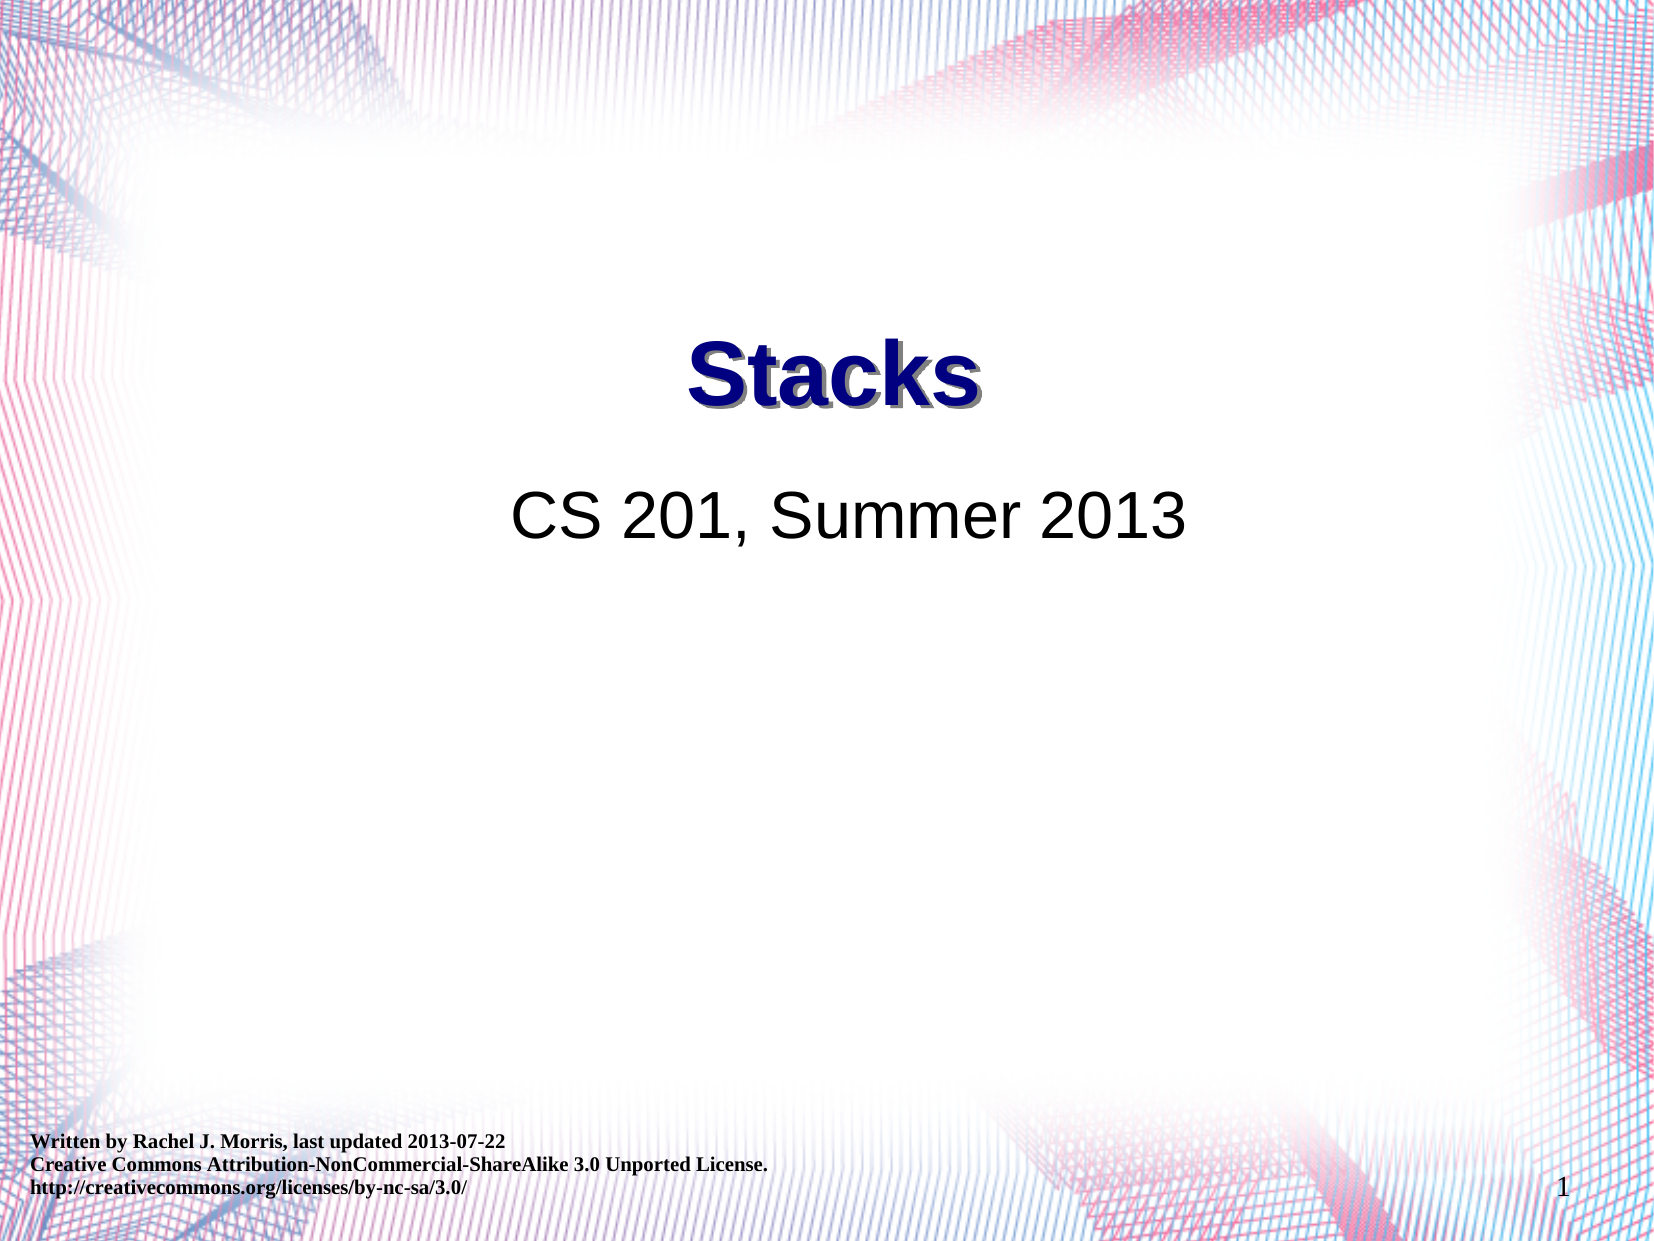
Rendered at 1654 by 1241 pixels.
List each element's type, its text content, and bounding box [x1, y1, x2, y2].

text_box CS 201, Summer 2013 [123, 460, 1576, 571]
picture [0, 0, 1654, 1241]
title Stacks [90, 270, 1579, 478]
